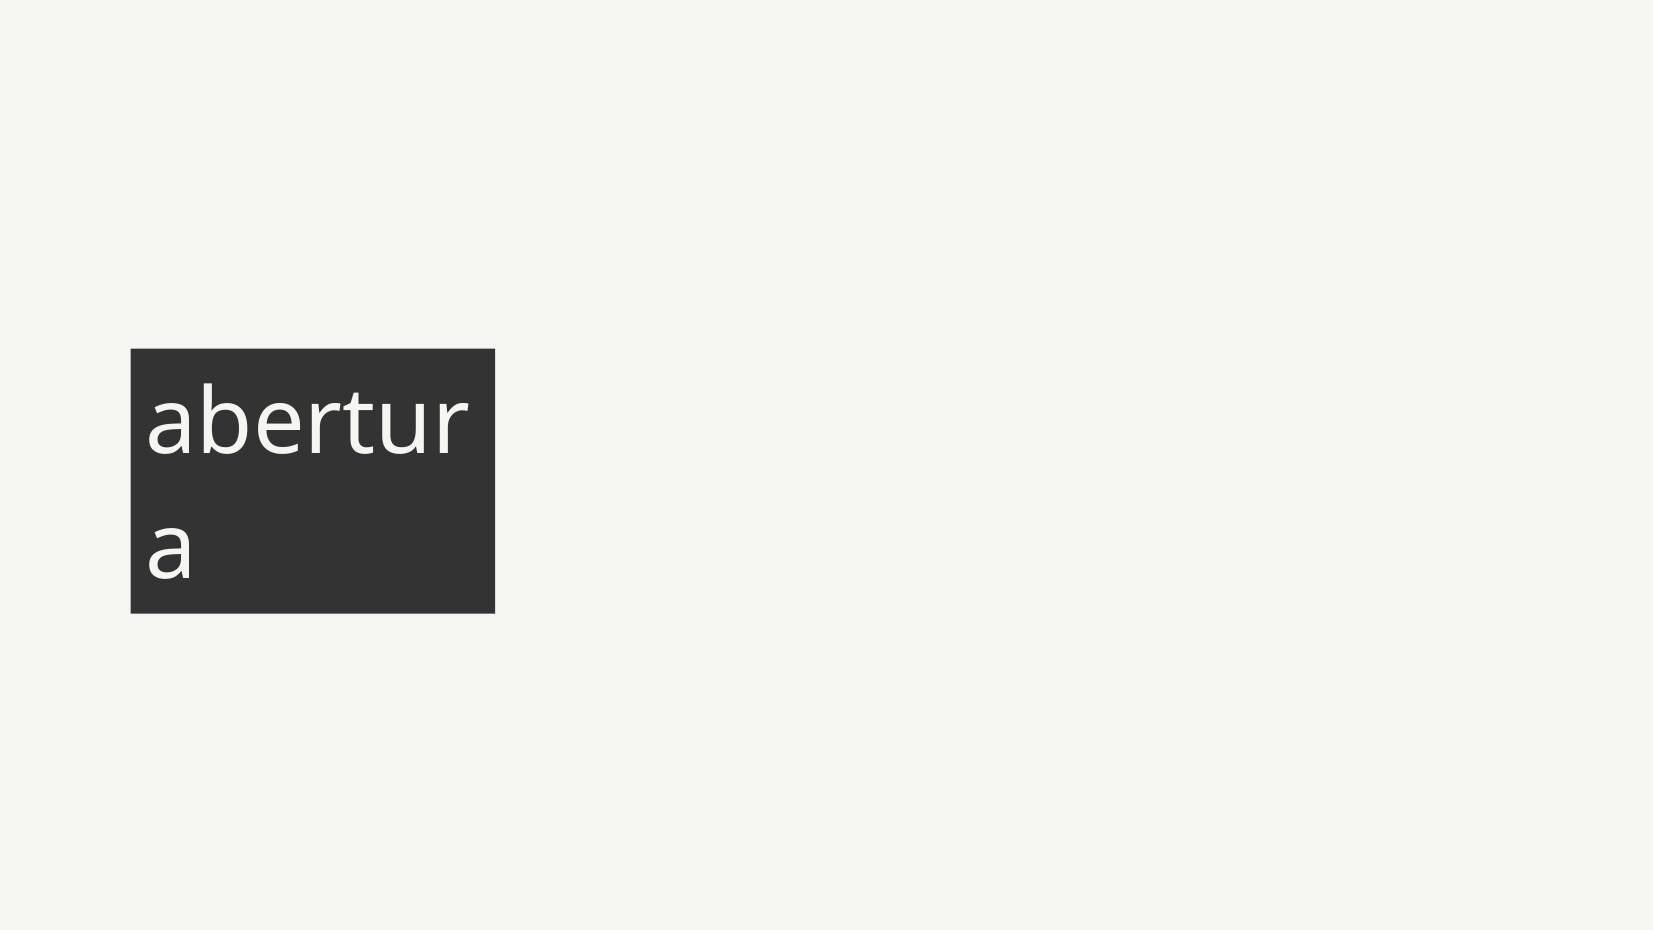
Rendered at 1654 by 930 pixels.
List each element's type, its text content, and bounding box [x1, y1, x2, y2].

text_box abertura [130, 348, 496, 456]
